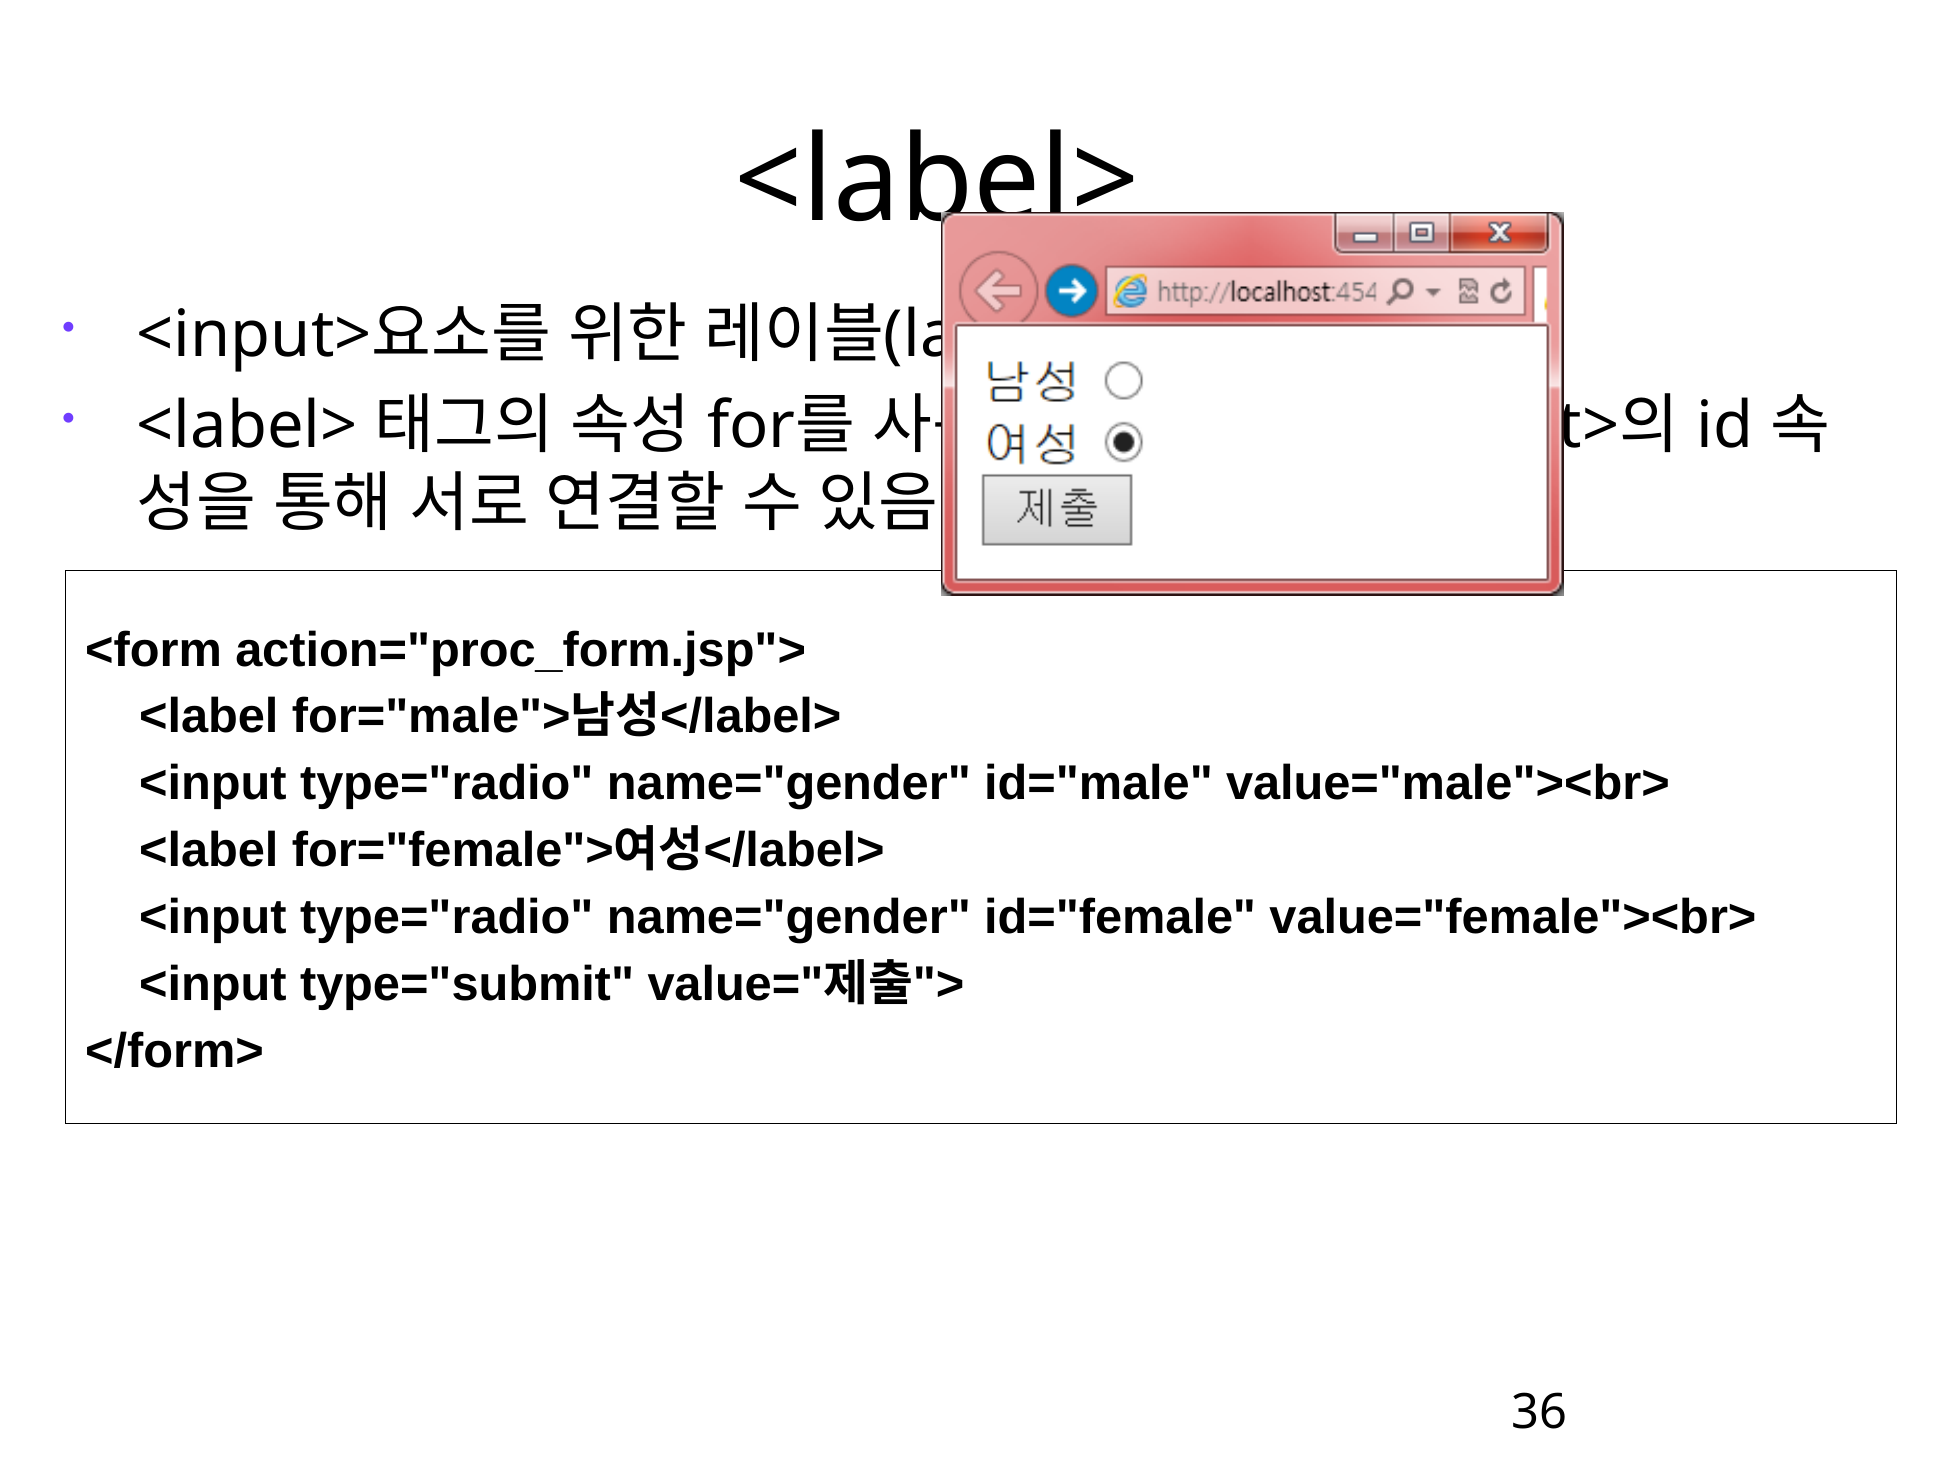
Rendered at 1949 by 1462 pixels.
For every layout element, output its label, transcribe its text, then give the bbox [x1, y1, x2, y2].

title <label> [156, 92, 1749, 255]
picture [941, 212, 1564, 596]
text_box <form action="proc_form.jsp"> <label for="male">남성</label> <input type="radio" name="gender" id="male" value="male"><br> <label for="female">여성</label> <input type="radio" name="gender" id="female" value="female"><br> <input type="submit" value="제출"> </form> [65, 570, 1897, 1124]
slide_number <숫자> [1496, 1372, 1899, 1462]
list <input>요소를 위한 레이블(label)을 정의함 <label> 태그의 속성 for를 사용하면 레이블과 <input>의 id 속성을 통해 서로 연결할 수 있음 [1564, 284, 1897, 570]
list <input>요소를 위한 레이블(label)을 정의함 <label> 태그의 속성 for를 사용하면 레이블과 <input>의 id 속성을 통해 서로 연결할 수 있음 [48, 284, 1897, 1343]
